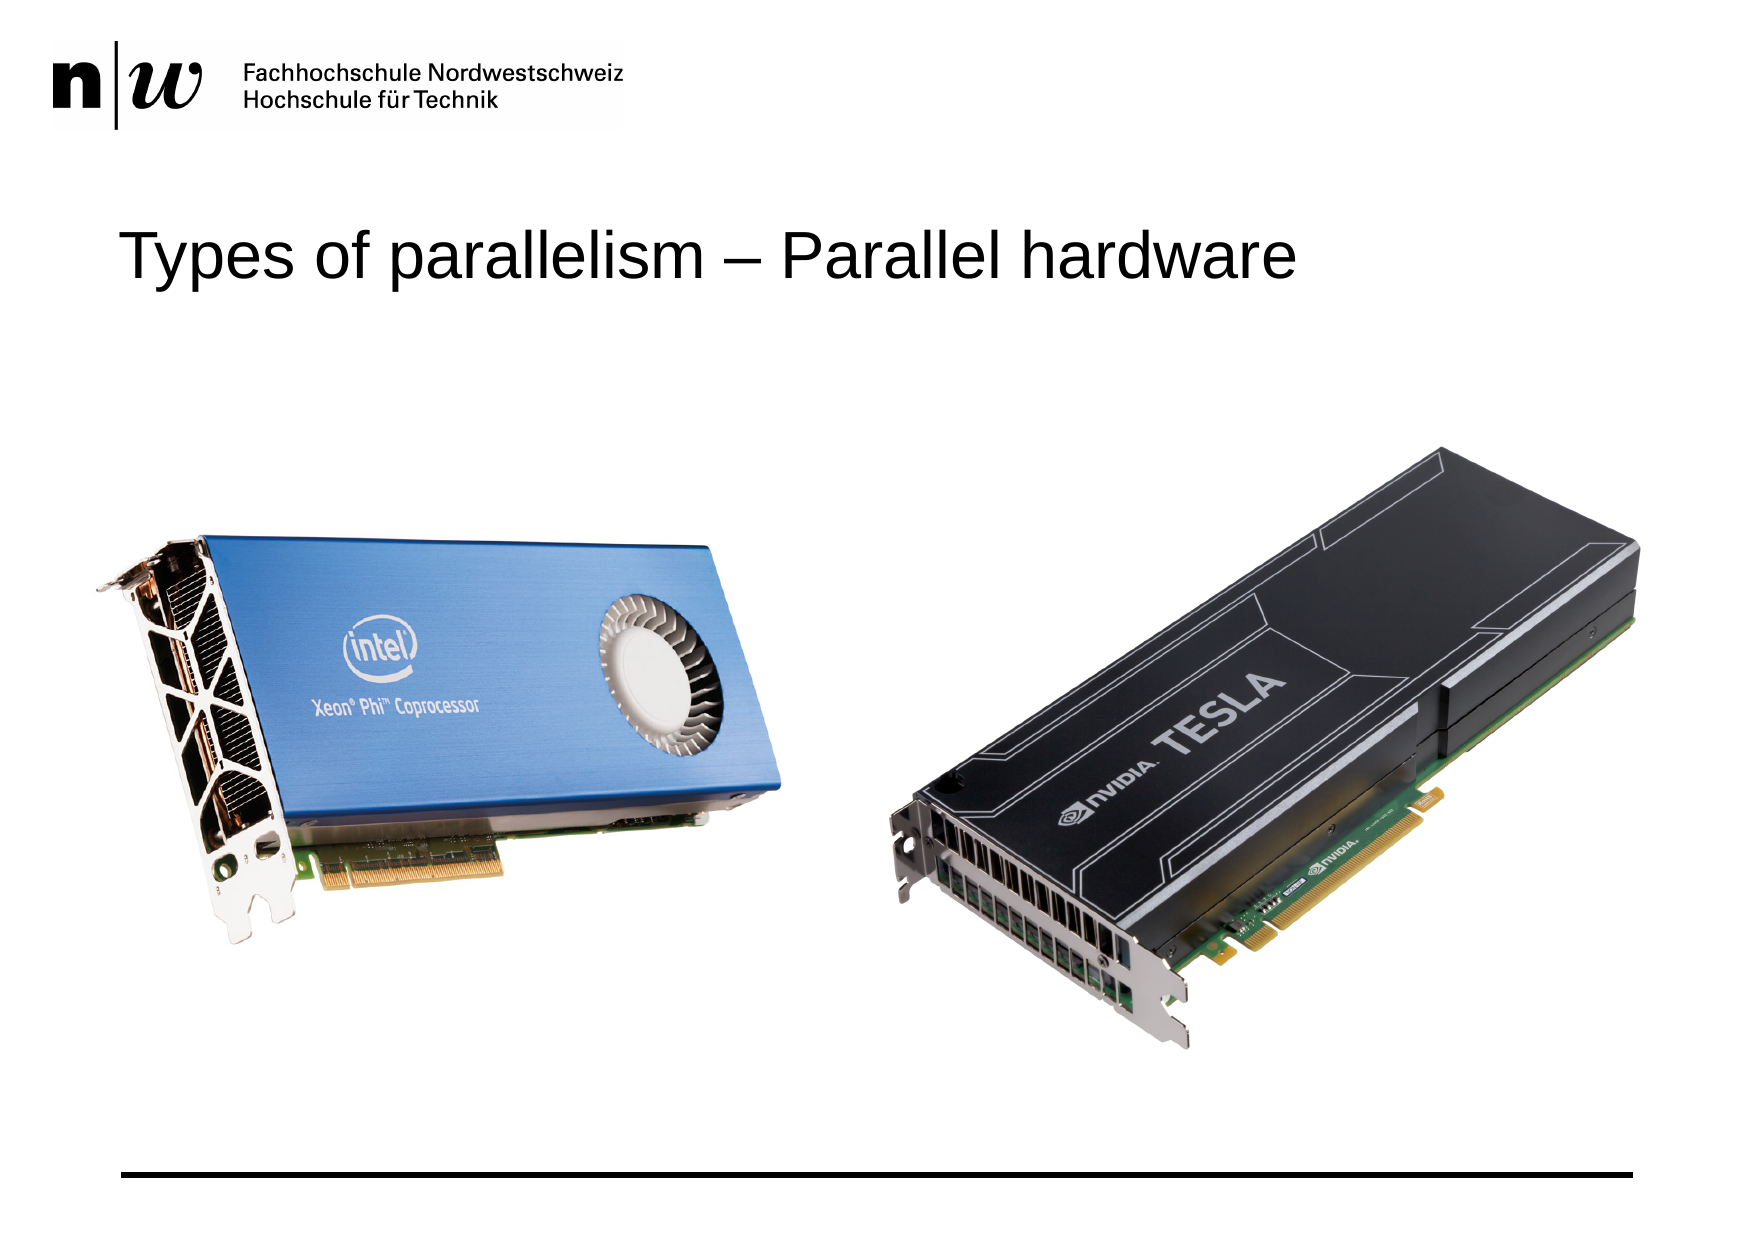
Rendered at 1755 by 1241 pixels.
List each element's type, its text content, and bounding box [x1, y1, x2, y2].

text_box Types of parallelism – Parallel hardware [118, 212, 1606, 296]
picture [885, 444, 1643, 1052]
picture [59, 496, 814, 1004]
picture [53, 41, 623, 130]
